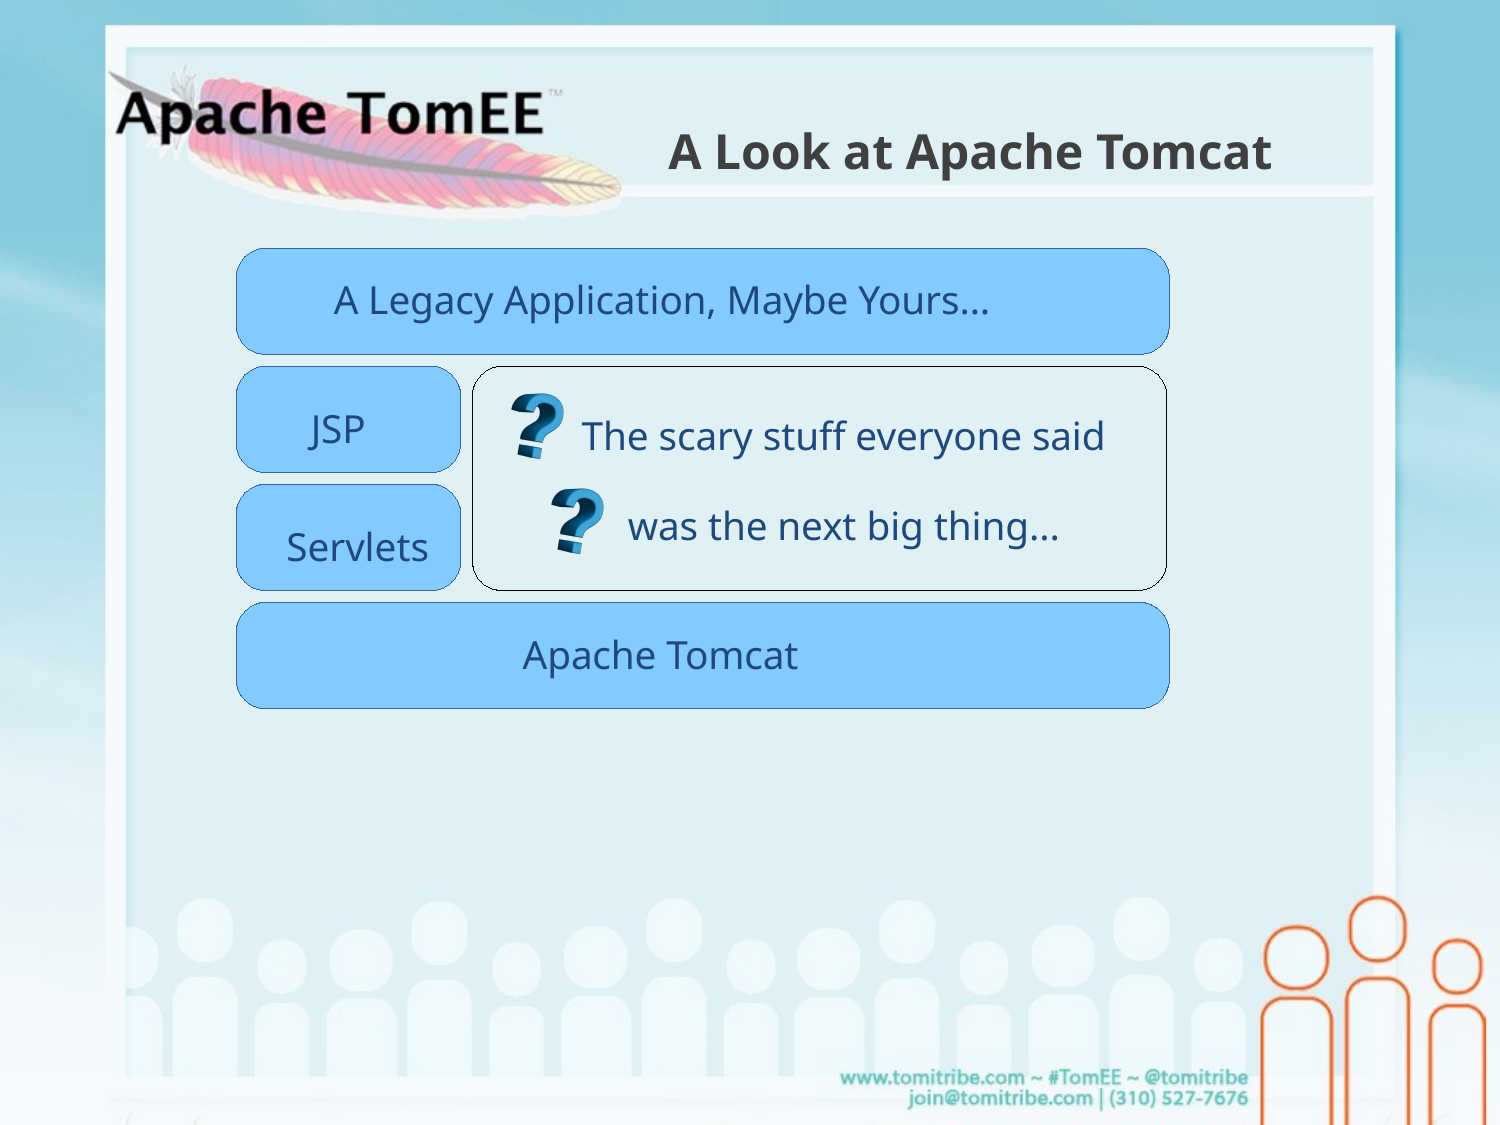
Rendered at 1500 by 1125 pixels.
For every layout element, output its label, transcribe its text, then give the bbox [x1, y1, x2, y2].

text_box JSP [260, 364, 391, 465]
text_box The scary stuff everyone said was the next big thing... [531, 371, 1167, 556]
text_box [246, 583, 451, 591]
text_box [236, 602, 1170, 709]
picture [0, 0, 1500, 1125]
text_box Servlets [236, 483, 453, 583]
text_box [236, 248, 1168, 355]
text_box A Legacy Application, Maybe Yours... [283, 236, 1205, 336]
text_box [236, 366, 461, 473]
text_box [453, 494, 461, 581]
text_box Apache Tomcat [472, 590, 1063, 691]
title A Look at Apache Tomcat [545, 59, 1396, 213]
